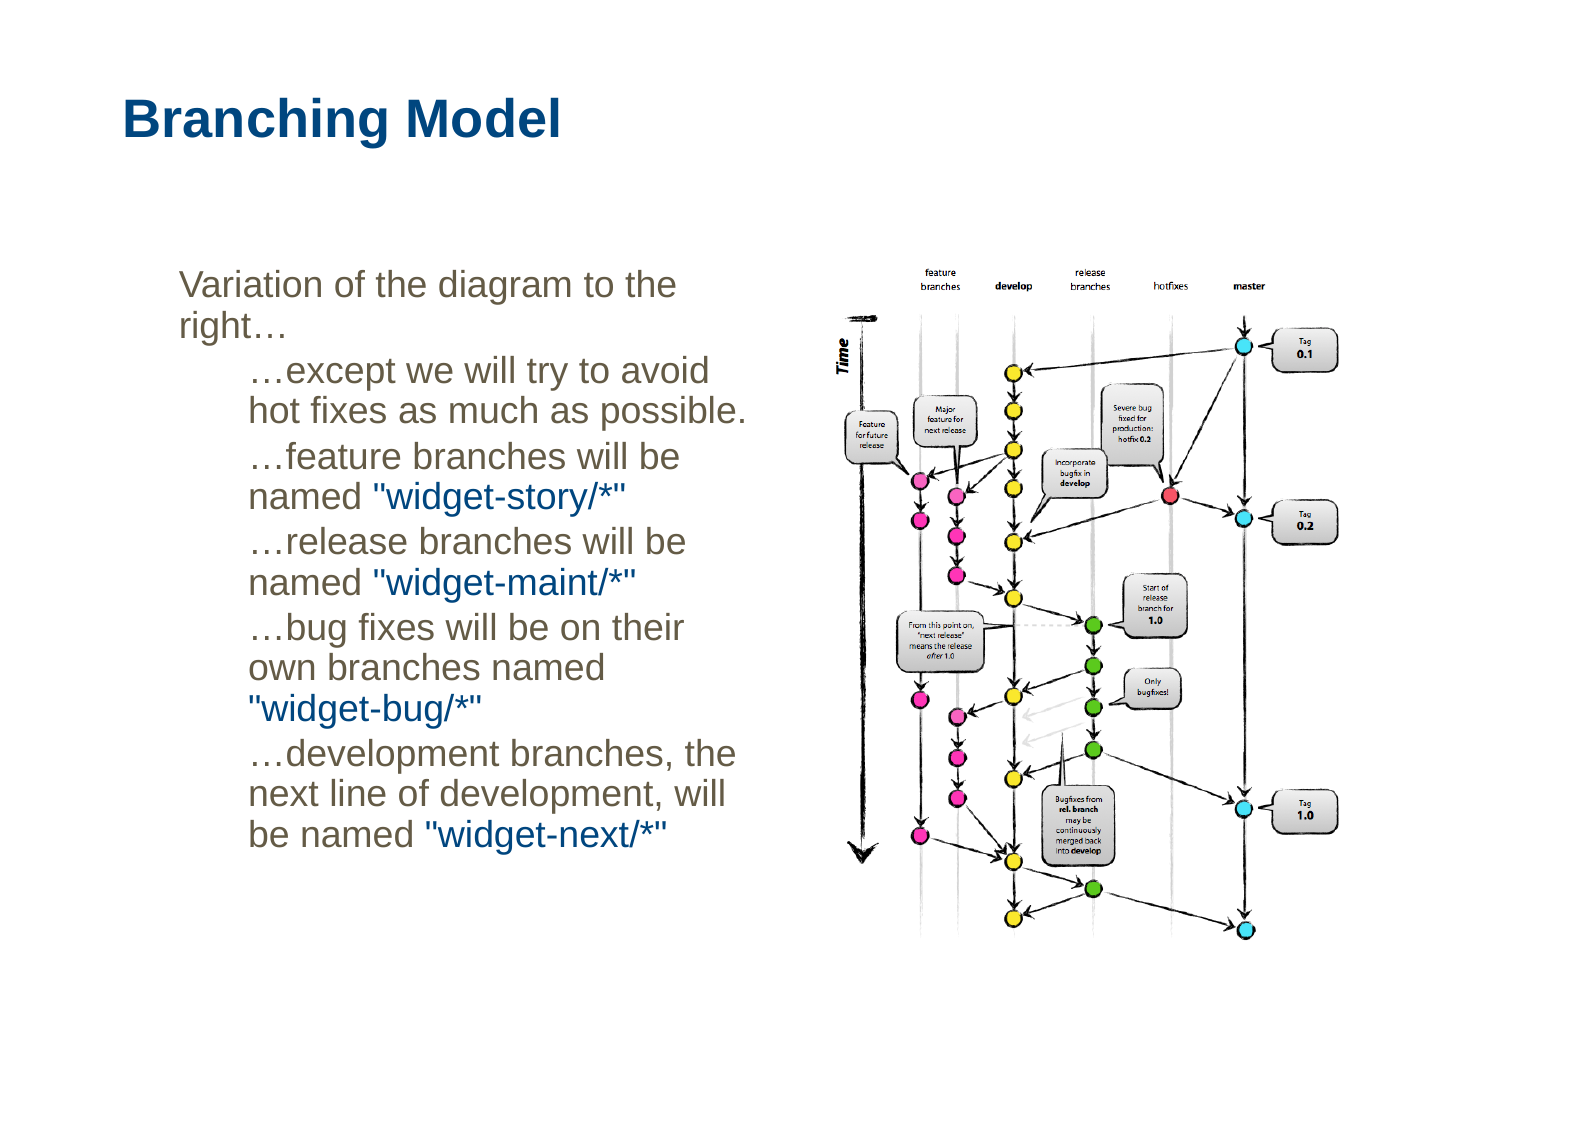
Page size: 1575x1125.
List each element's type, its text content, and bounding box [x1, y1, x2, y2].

picture [832, 265, 1339, 941]
title Branching Model [122, 76, 1541, 157]
list Variation of the diagram to the right… …except we will try to avoid hot fixes as much as possible. …feature branches will be named "widget-story/*" …release branches will be named "widget-maint/*" …bug fixes will be on their own branches named "widget-bug/*" …development branches, the next line of development, will be named "widget-next/*" [122, 265, 748, 941]
